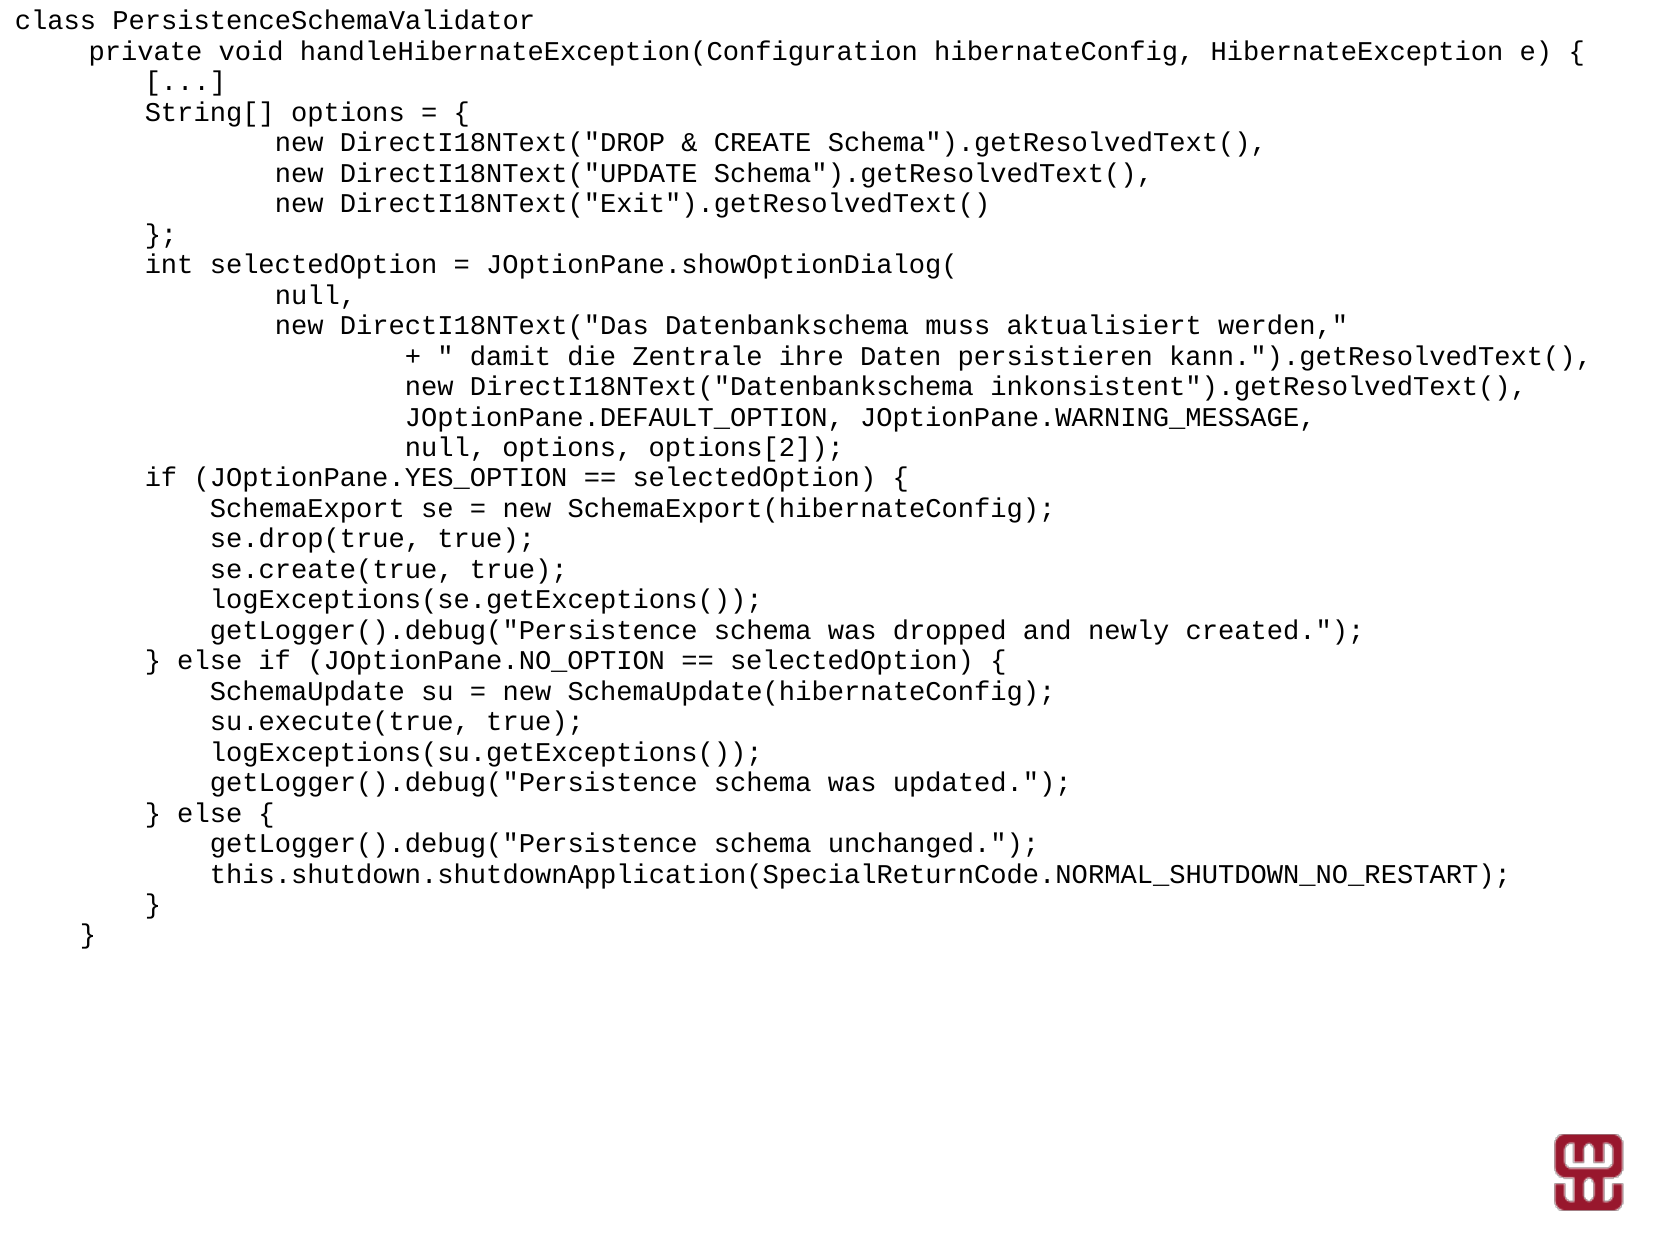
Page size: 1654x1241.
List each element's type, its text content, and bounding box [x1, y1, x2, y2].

text_box class PersistenceSchemaValidator private void handleHibernateException(Configuration hibernateConfig, HibernateException e) { [...] String[] options = { new DirectI18NText("DROP & CREATE Schema").getResolvedText(), new DirectI18NText("UPDATE Schema").getResolvedText(), new DirectI18NText("Exit").getResolvedText() }; int selectedOption = JOptionPane.showOptionDialog( null, new DirectI18NText("Das Datenbankschema muss aktualisiert werden," + " damit die Zentrale ihre Daten persistieren kann.").getResolvedText(), new DirectI18NText("Datenbankschema inkonsistent").getResolvedText(), JOptionPane.DEFAULT_OPTION, JOptionPane.WARNING_MESSAGE, null, options, options[2]); if (JOptionPane.YES_OPTION == selectedOption) { SchemaExport se = new SchemaExport(hibernateConfig); se.drop(true, true); se.create(true, true); logExceptions(se.getExceptions()); getLogger().debug("Persistence schema was dropped and newly created."); } else if (JOptionPane.NO_OPTION == selectedOption) { SchemaUpdate su = new SchemaUpdate(hibernateConfig); su.execute(true, true); logExceptions(su.getExceptions()); getLogger().debug("Persistence schema was updated."); } else { getLogger().debug("Persistence schema unchanged."); this.shutdown.shutdownApplication(SpecialReturnCode.NORMAL_SHUTDOWN_NO_RESTART); } } [0, 0, 1654, 943]
picture [1553, 1133, 1625, 1214]
